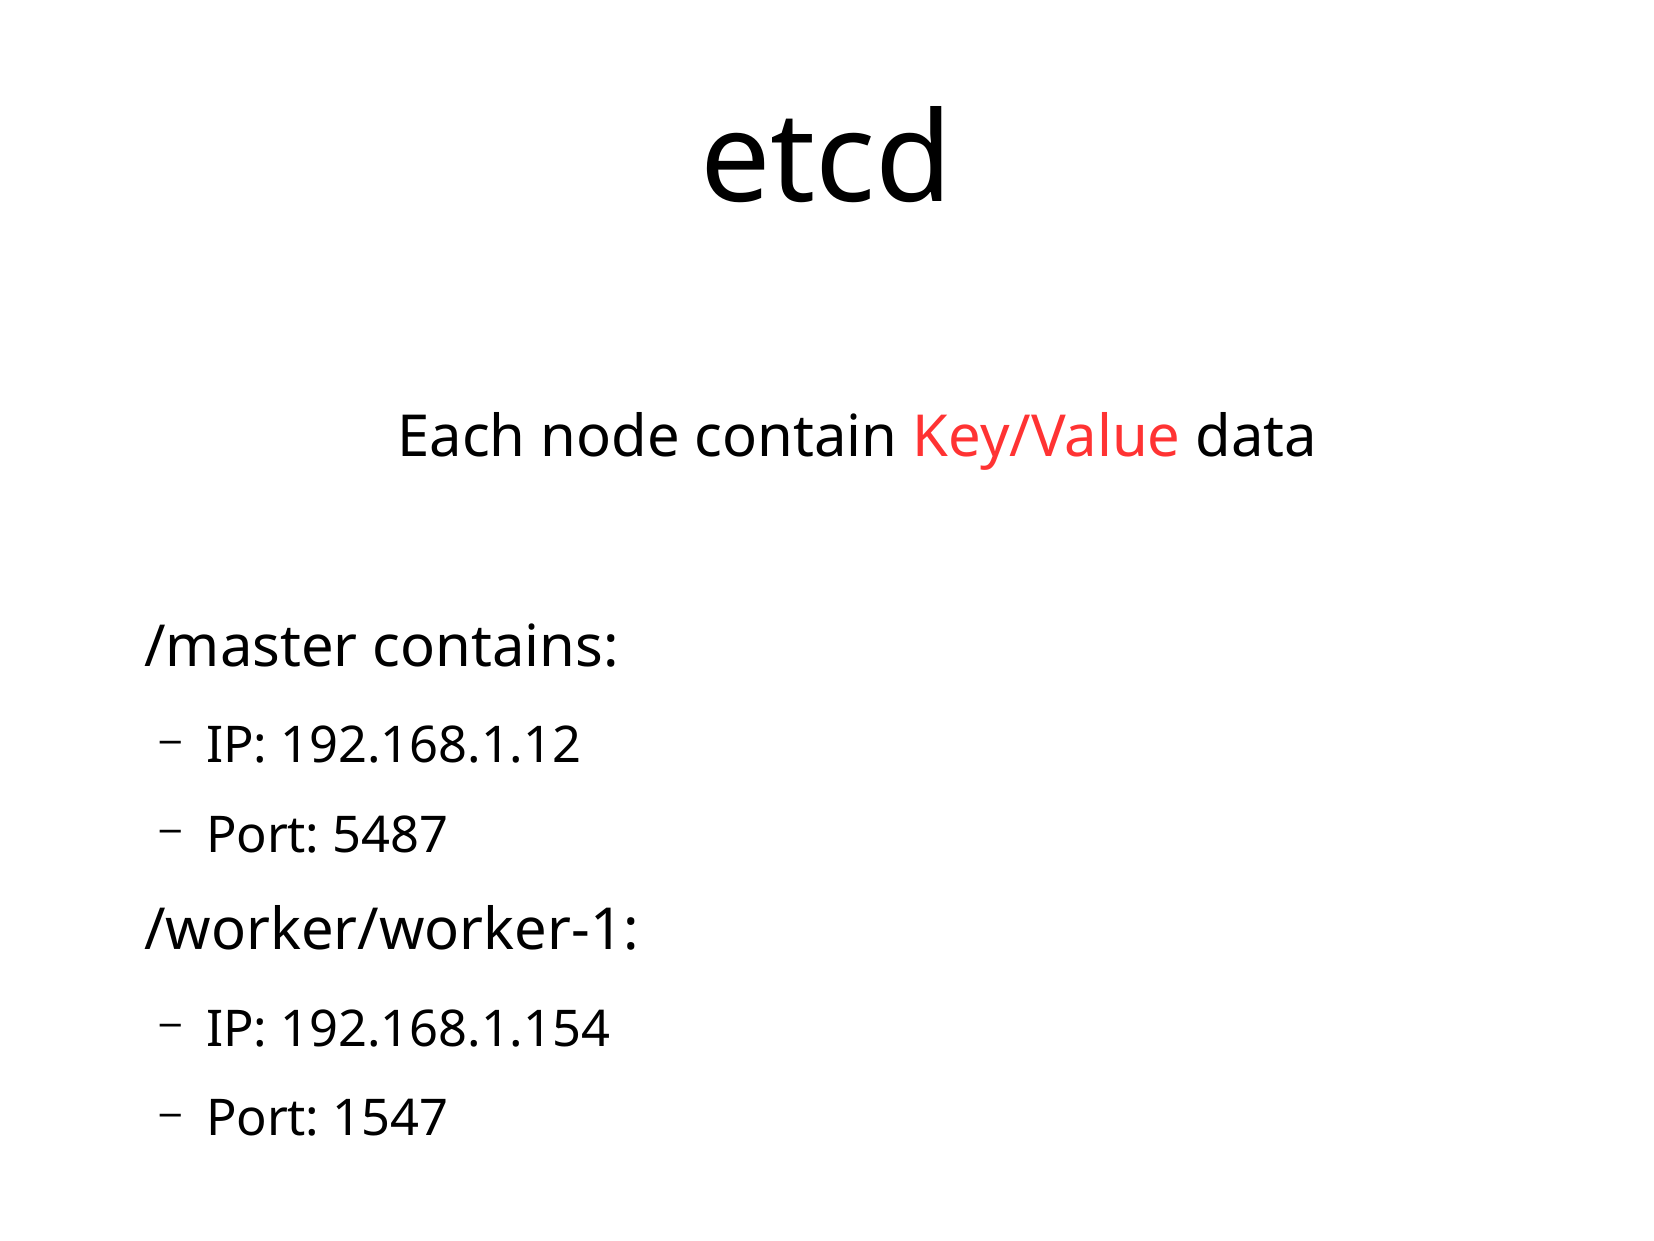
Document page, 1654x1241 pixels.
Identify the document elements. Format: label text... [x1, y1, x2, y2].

list Each node contain Key/Value data /master contains: IP: 192.168.1.12 Port: 5487 /worker/worker-1: IP: 192.168.1.154 Port: 1547 [82, 290, 1571, 1155]
title etcd [82, 49, 1571, 257]
